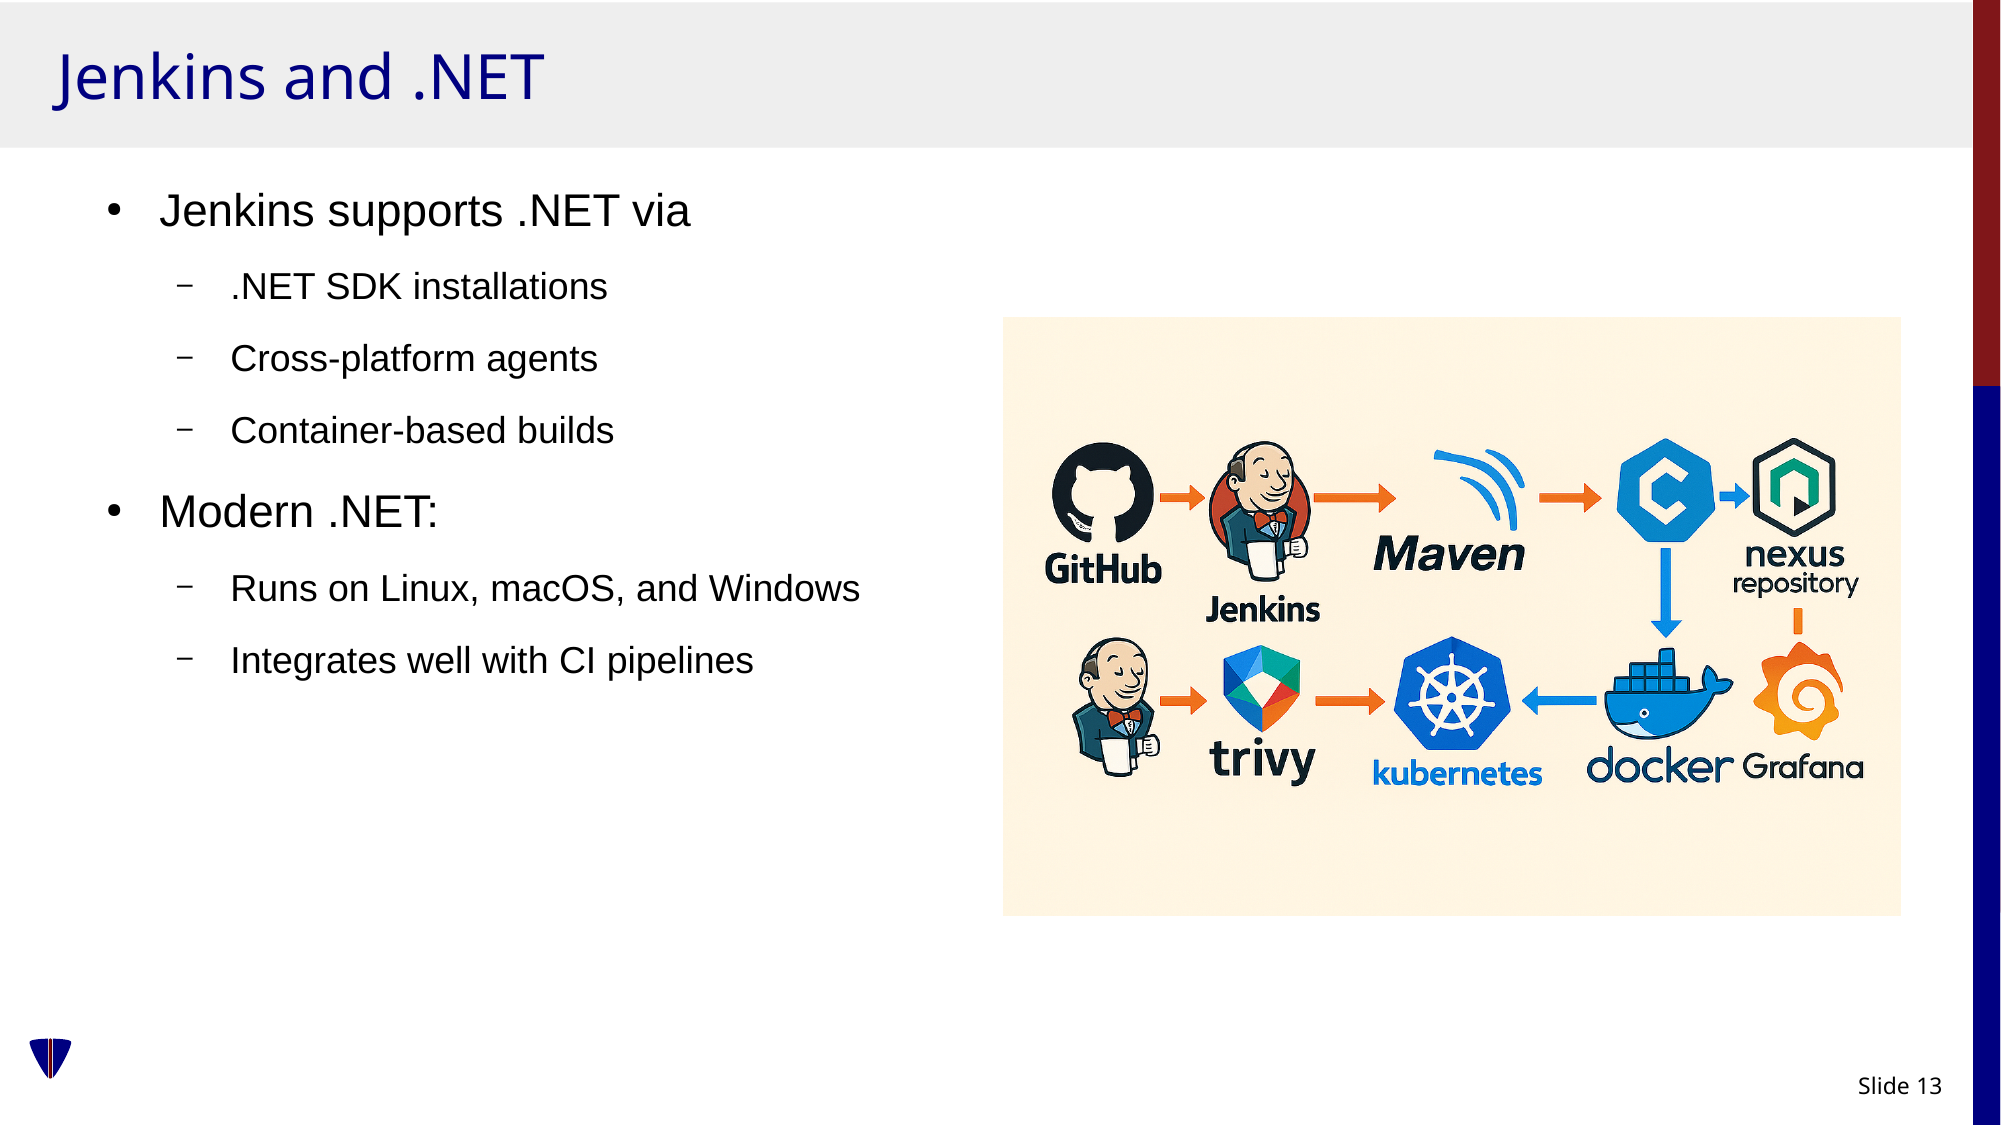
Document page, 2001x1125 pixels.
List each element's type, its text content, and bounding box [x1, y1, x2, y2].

list Jenkins supports .NET via .NET SDK installations Cross-platform agents Container-based builds Modern .NET: Runs on Linux, macOS, and Windows Integrates well with CI pipelines [88, 177, 975, 1034]
title Jenkins and .NET [0, 2, 1973, 148]
picture [1003, 317, 1901, 916]
